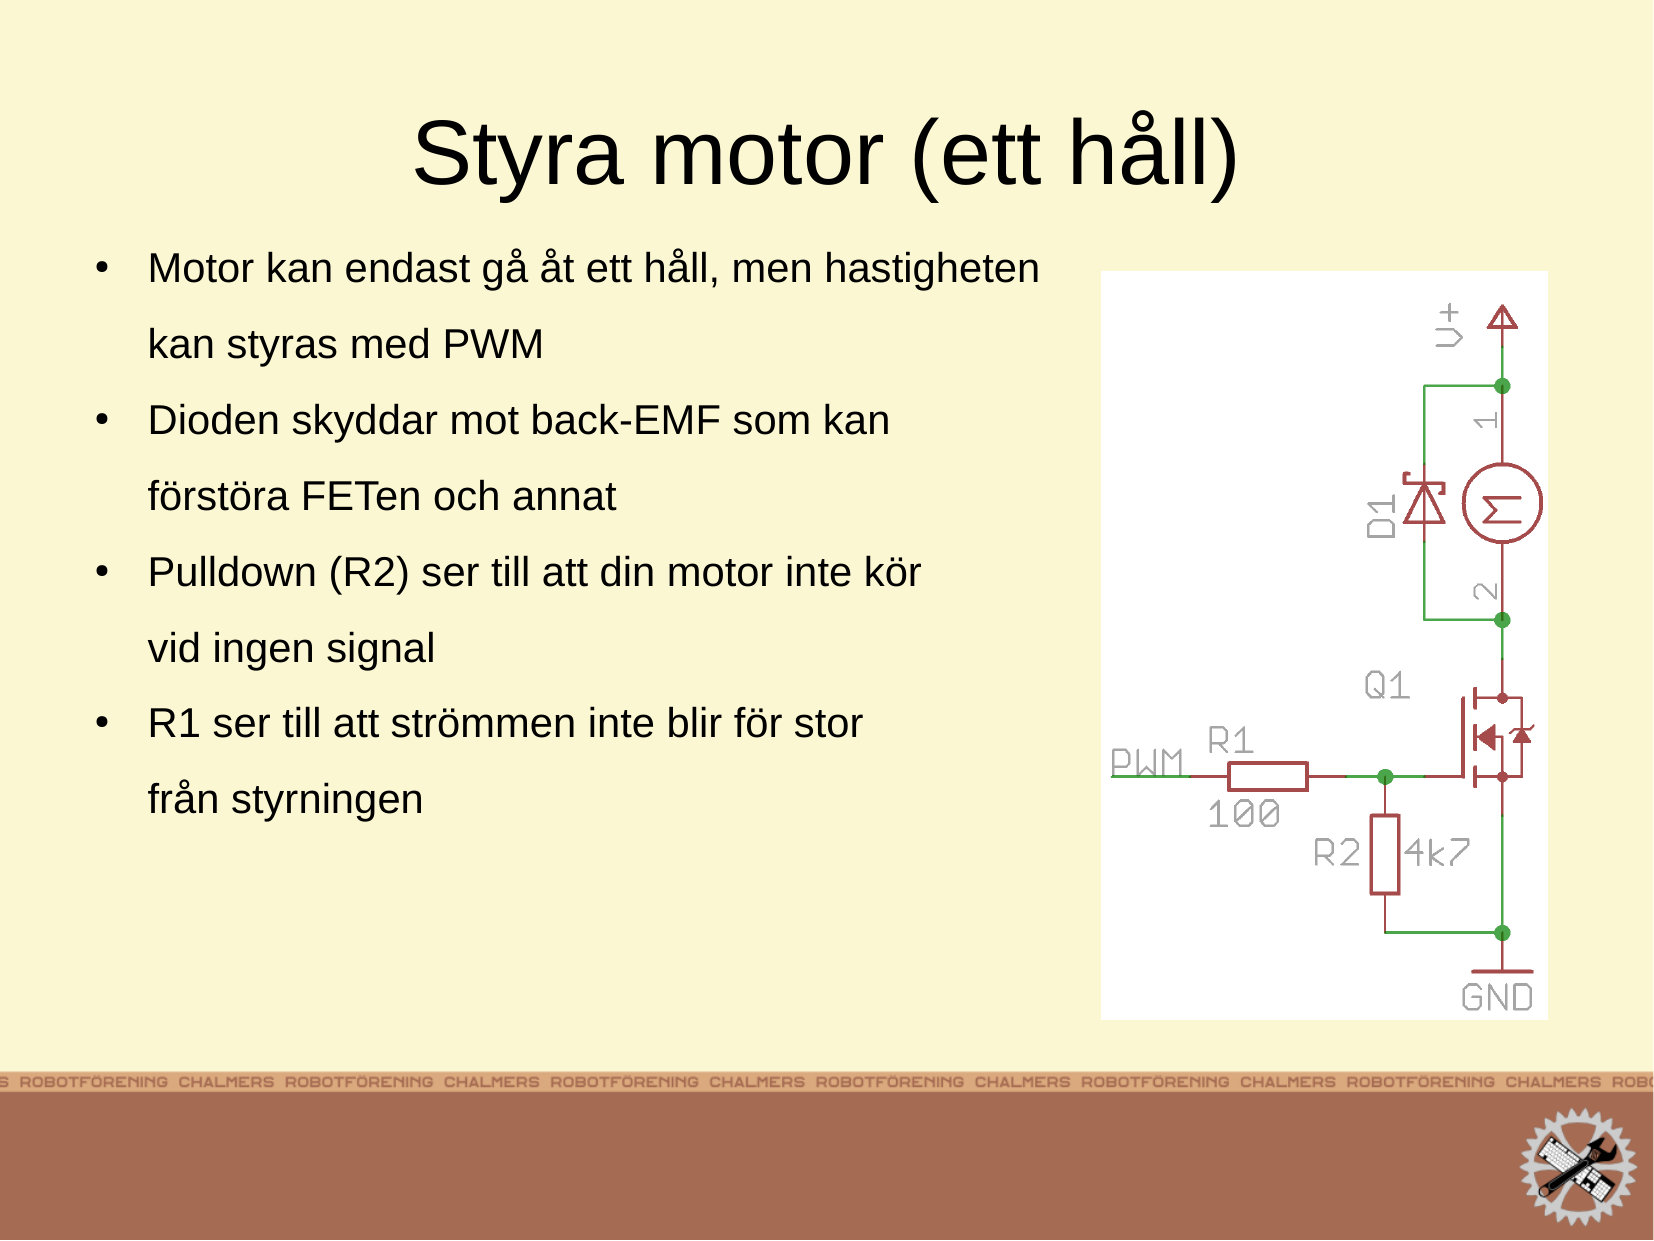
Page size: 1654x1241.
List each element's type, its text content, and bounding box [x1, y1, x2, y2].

picture [0, 0, 1654, 1240]
title Styra motor (ett håll) [82, 49, 1571, 257]
list Motor kan endast gå åt ett håll, men hastigheten kan styras med PWM Dioden skyddar mot back-EMF som kan förstöra FETen och annat Pulldown (R2) ser till att din motor inte kör vid ingen signal R1 ser till att strömmen inte blir för stor från styrningen [76, 244, 1565, 1063]
